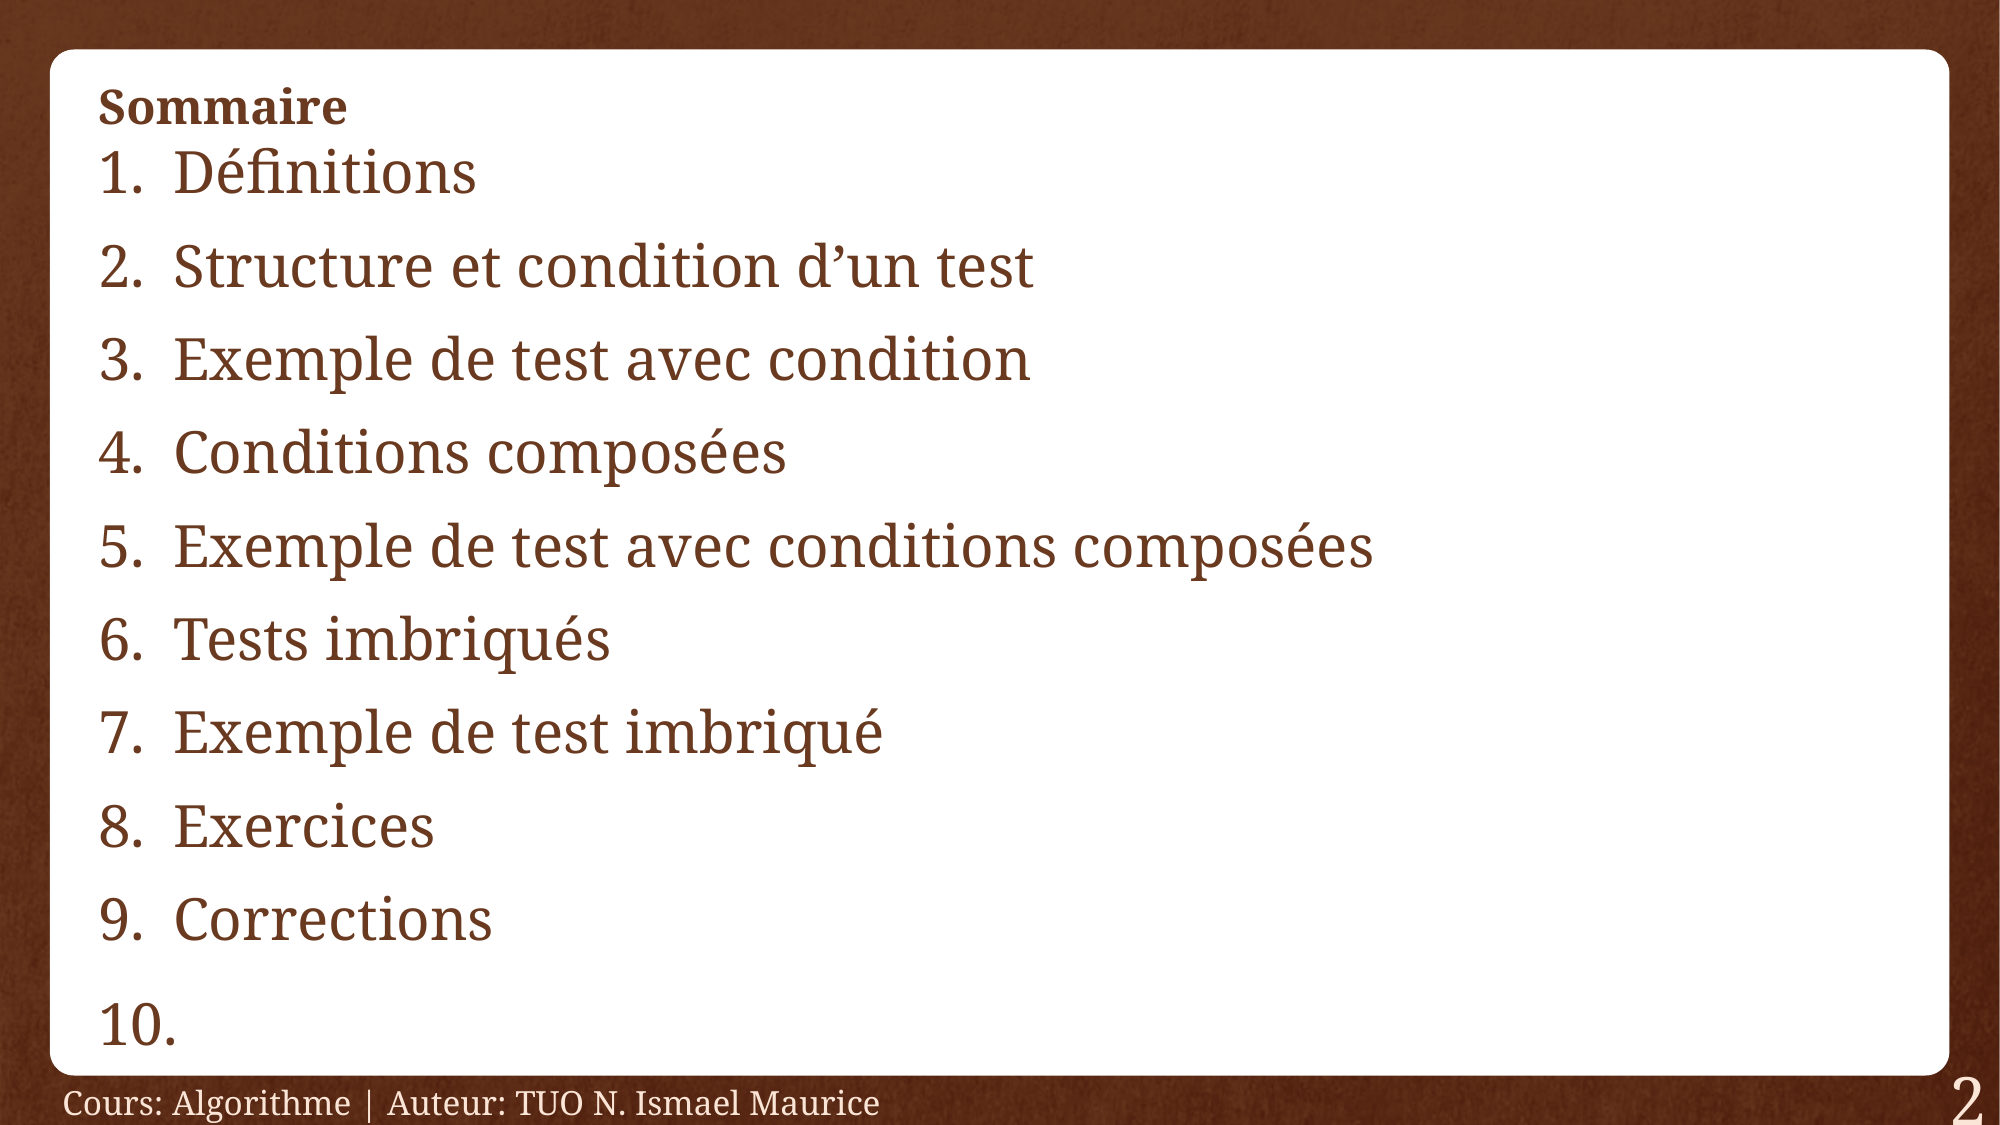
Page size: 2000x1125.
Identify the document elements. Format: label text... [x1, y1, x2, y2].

text_box [1934, 1051, 2000, 1123]
text_box Cours: Algorithme | Auteur: TUO N. Ismael Maurice [47, 1074, 1264, 1125]
list Définitions Structure et condition d’un test Exemple de test avec condition Conditions composées Exemple de test avec conditions composées Tests imbriqués Exemple de test imbriqué Exercices Corrections [83, 141, 1683, 990]
title Sommaire [83, 68, 1683, 141]
